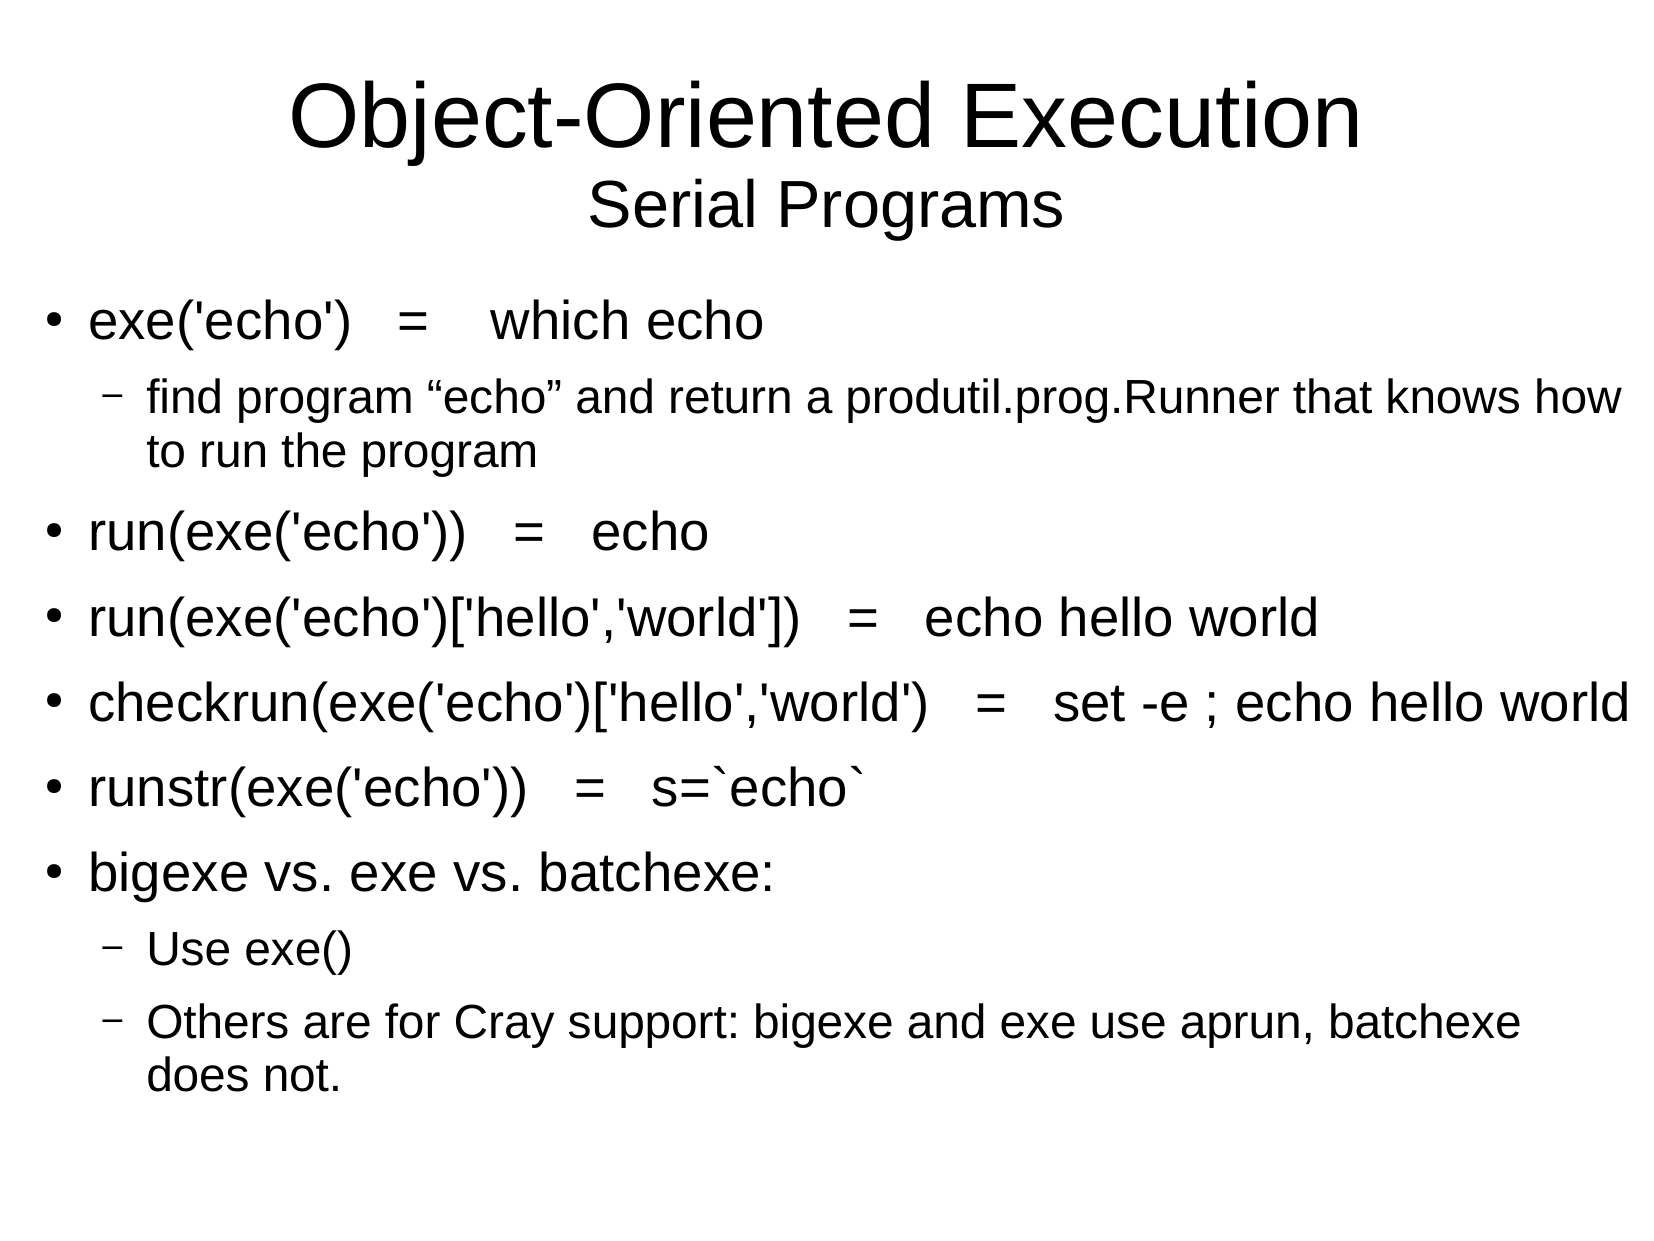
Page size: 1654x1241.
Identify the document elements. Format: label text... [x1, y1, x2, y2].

list exe('echo') = which echo find program “echo” and return a produtil.prog.Runner that knows how to run the program run(exe('echo')) = echo run(exe('echo')['hello','world']) = echo hello world checkrun(exe('echo')['hello','world') = set -e ; echo hello world runstr(exe('echo')) = s=`echo` bigexe vs. exe vs. batchexe: Use exe() Others are for Cray support: bigexe and exe use aprun, batchexe does not. [30, 290, 1636, 1171]
title Object-Oriented Execution Serial Programs [82, 49, 1571, 257]
